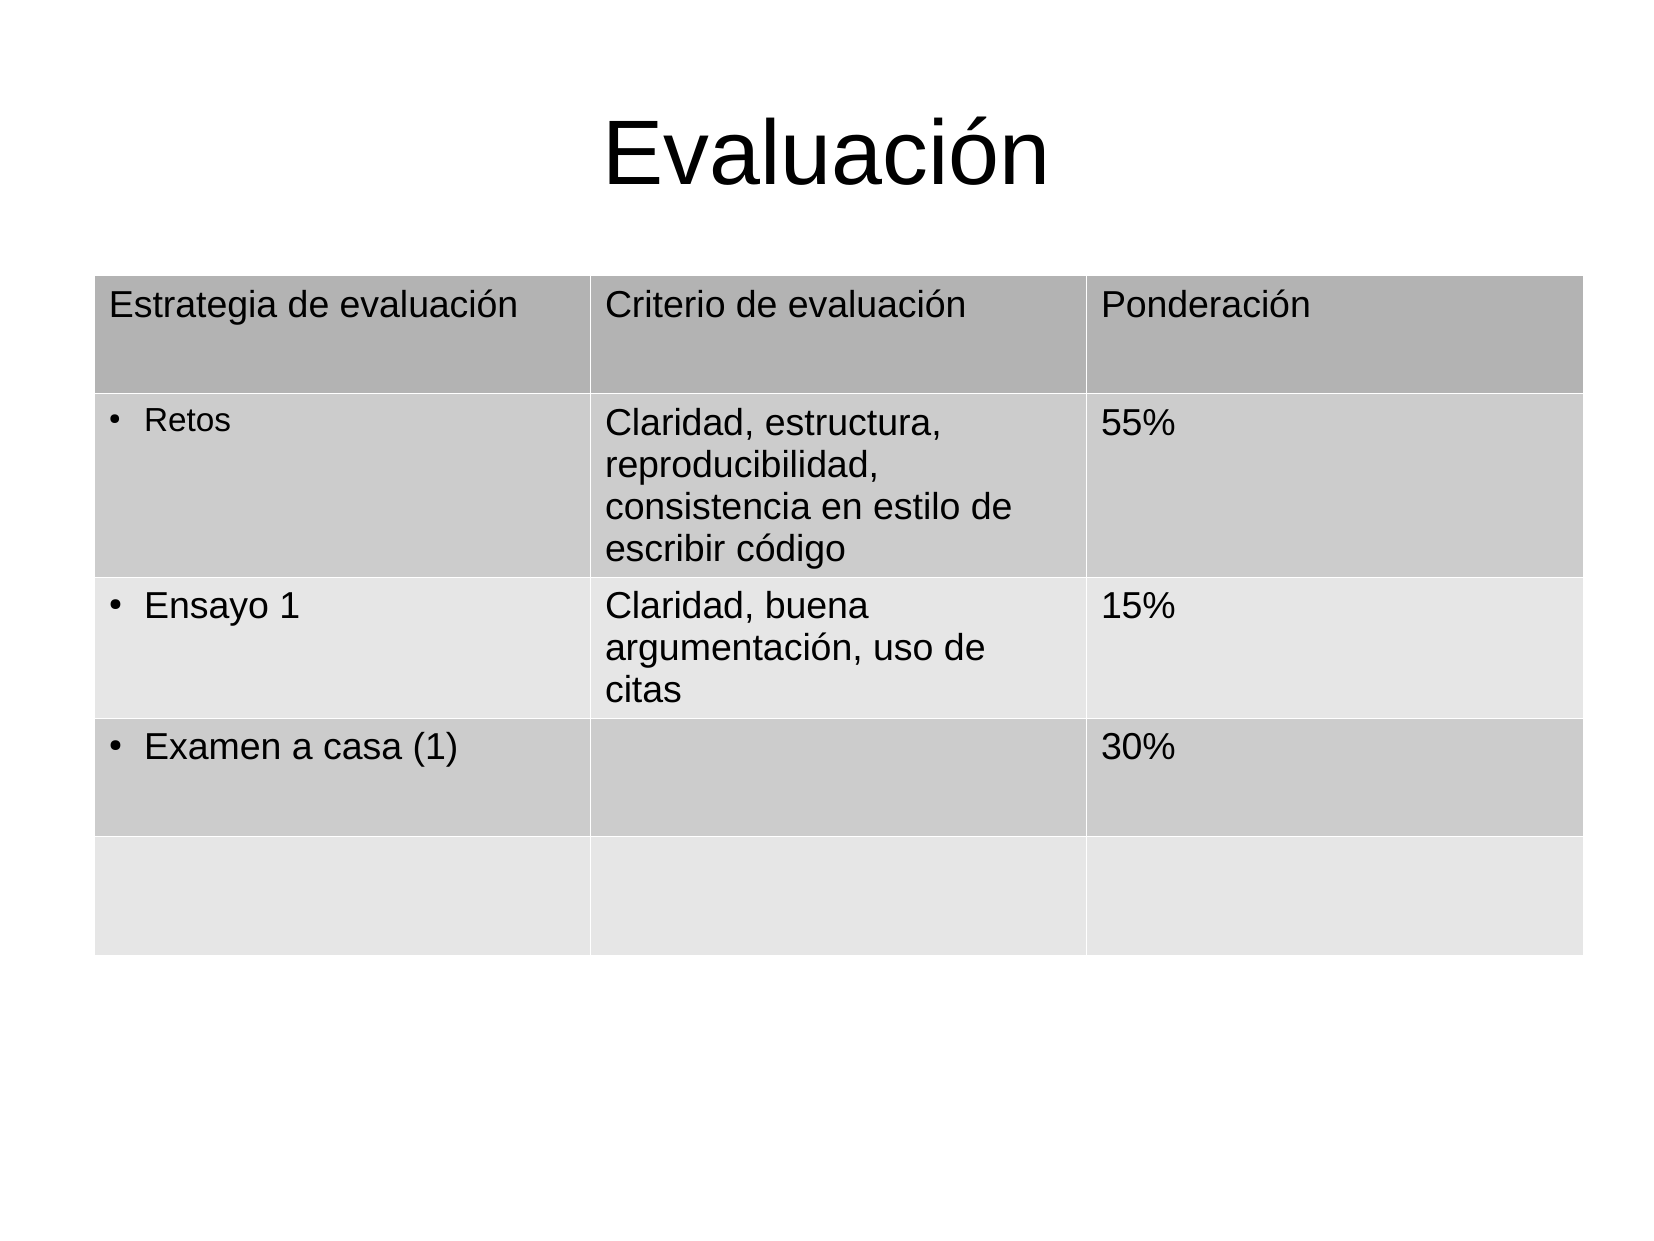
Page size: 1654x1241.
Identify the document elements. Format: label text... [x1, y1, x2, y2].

table_cell 15% [1087, 578, 1583, 718]
table_cell 30% [1087, 719, 1583, 836]
table_header Criterio de evaluación [591, 276, 1086, 393]
table_cell Ensayo 1 [95, 578, 590, 718]
table_header Estrategia de evaluación [95, 276, 590, 393]
table_cell Claridad, buena argumentación, uso de citas [591, 578, 1086, 718]
table_cell [591, 719, 1086, 836]
table_cell [95, 837, 590, 955]
title Evaluación [82, 49, 1571, 257]
table_cell Retos [95, 394, 590, 577]
table_cell Claridad, estructura, reproducibilidad, consistencia en estilo de escribir código [591, 394, 1086, 577]
table_cell [591, 837, 1086, 955]
table_cell Examen a casa (1) [95, 719, 590, 836]
table_cell 55% [1087, 394, 1583, 577]
table_cell [1087, 837, 1583, 955]
table_header Ponderación [1087, 276, 1583, 393]
